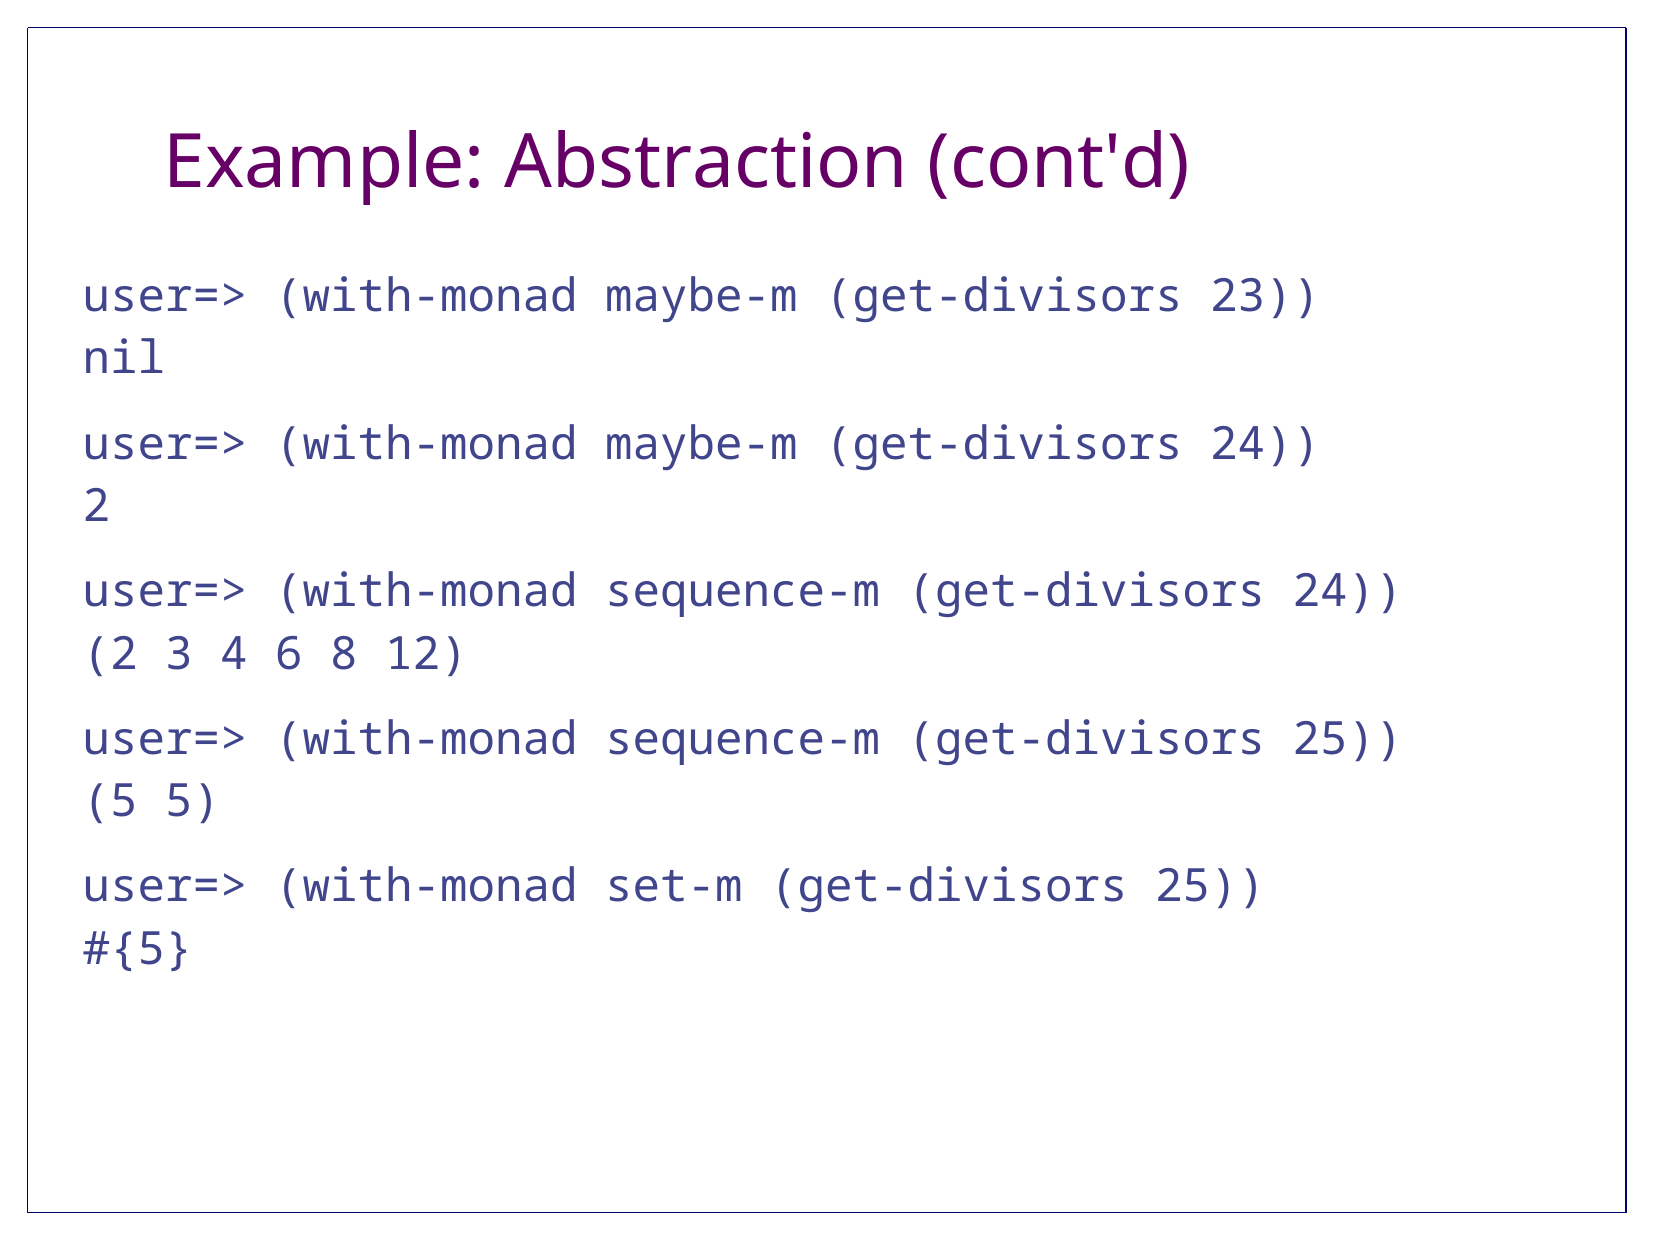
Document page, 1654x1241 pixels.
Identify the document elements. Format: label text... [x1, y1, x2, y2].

list user=> (with-monad maybe-m (get-divisors 23)) nil user=> (with-monad maybe-m (get-divisors 24)) 2 user=> (with-monad sequence-m (get-divisors 24)) (2 3 4 6 8 12) user=> (with-monad sequence-m (get-divisors 25)) (5 5) user=> (with-monad set-m (get-divisors 25)) #{5} [82, 262, 1613, 1163]
title Example: Abstraction (cont'd) [163, 54, 1528, 262]
text_box [0, 255, 389, 416]
